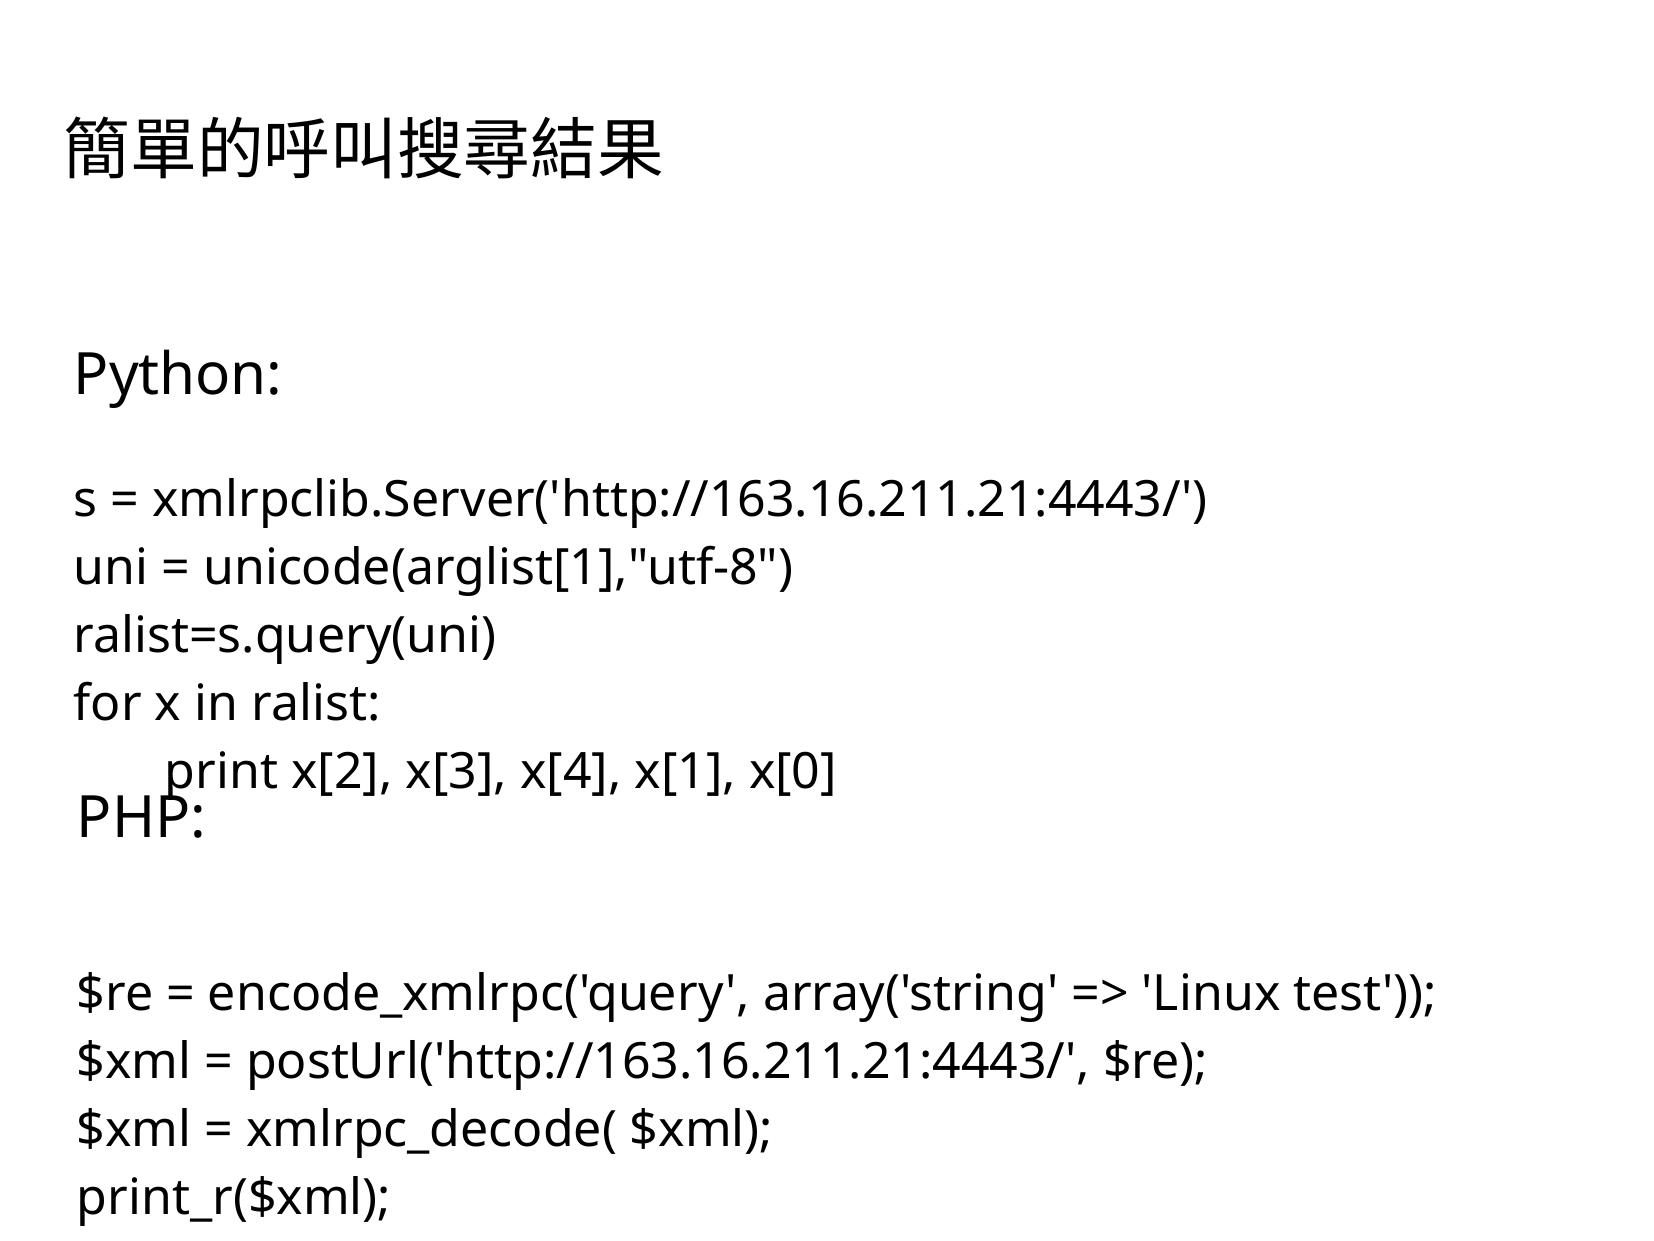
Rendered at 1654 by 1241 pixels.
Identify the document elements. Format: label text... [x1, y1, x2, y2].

text_box 簡單的呼叫搜尋結果 [48, 88, 693, 182]
text_box PHP: $re = encode_xmlrpc('query', array('string' => 'Linux test')); $xml = postUrl('http://163.16.211.21:4443/', $re); $xml = xmlrpc_decode( $xml); print_r($xml); [62, 767, 1488, 1216]
text_box Python: s = xmlrpclib.Server('http://163.16.211.21:4443/') uni = unicode(arglist[1],"utf-8") ralist=s.query(uni) for x in ralist: print x[2], x[3], x[4], x[1], x[0] [59, 324, 1430, 832]
